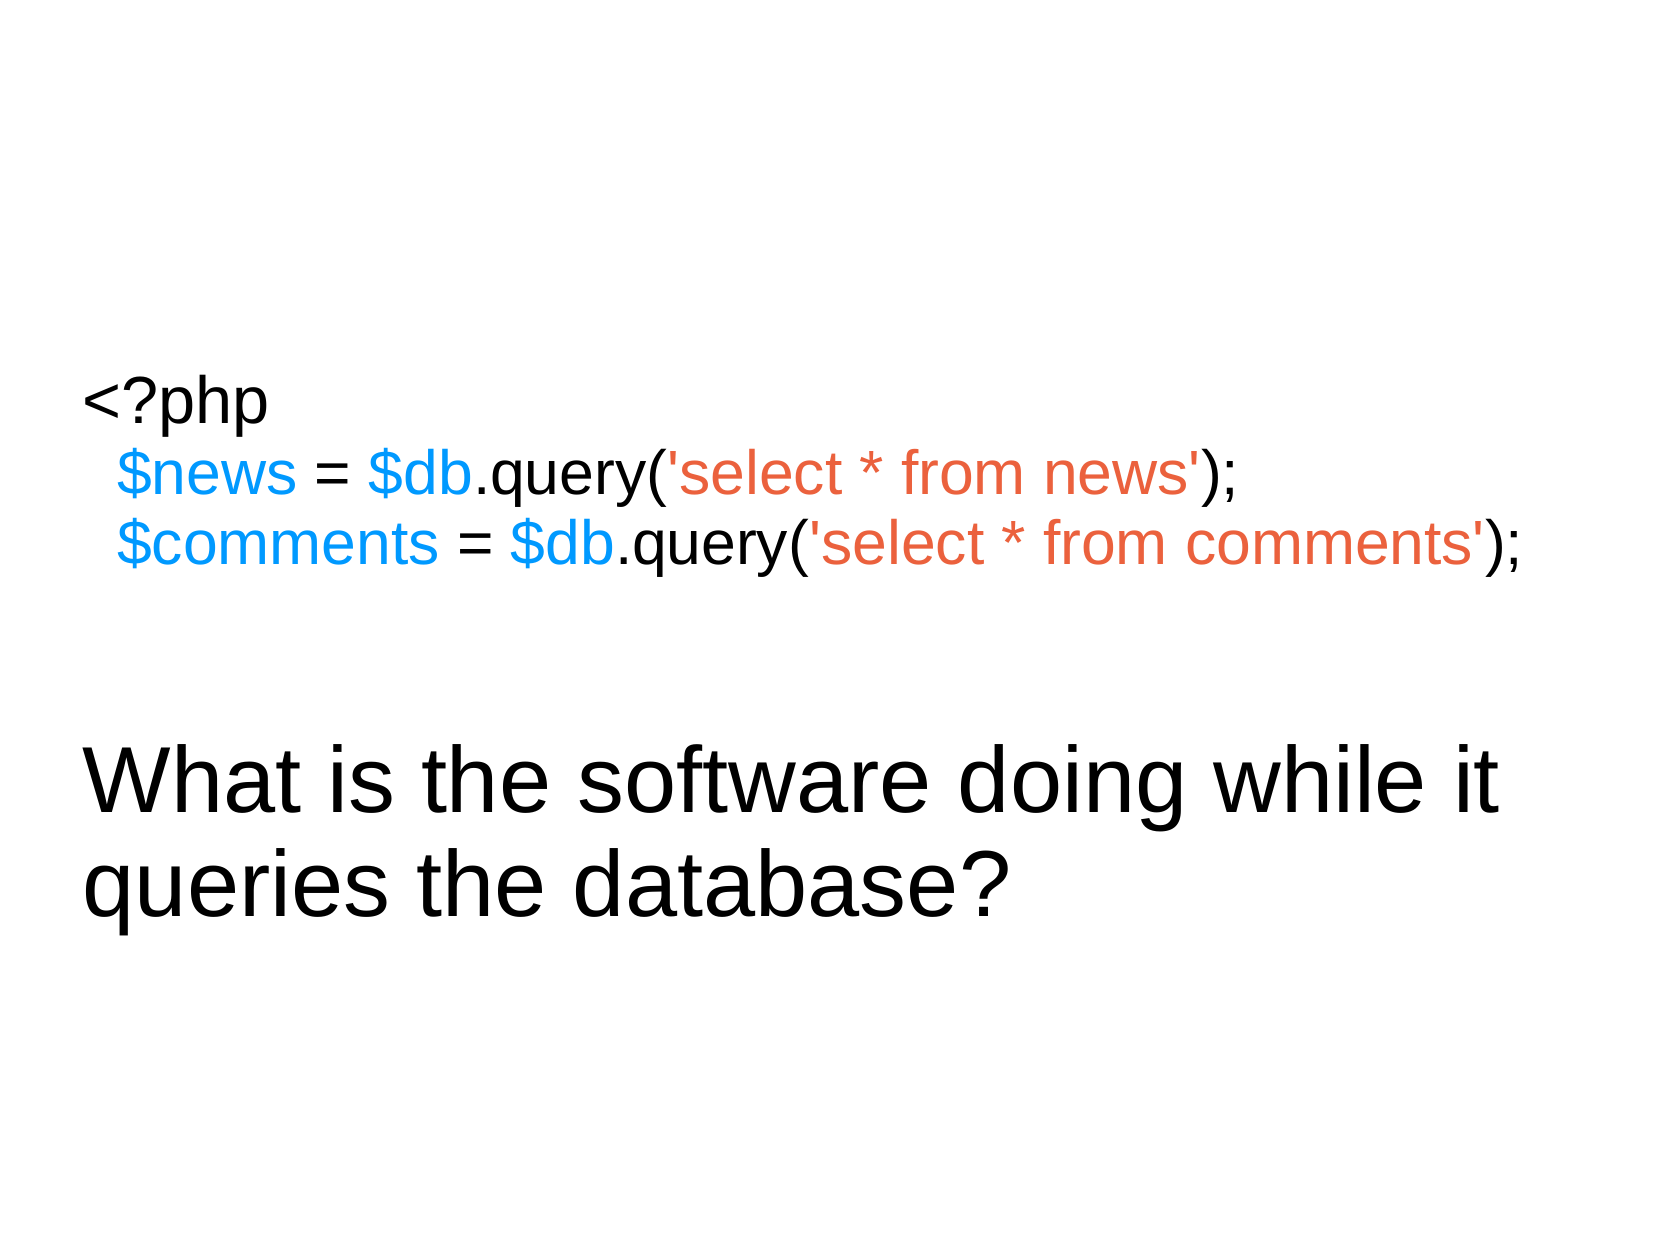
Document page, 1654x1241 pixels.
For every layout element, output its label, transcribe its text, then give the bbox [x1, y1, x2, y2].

subtitle <?php $news = $db.query('select * from news'); $comments = $db.query('select * from comments'); What is the software doing while it queries the database? [82, 290, 1538, 1010]
